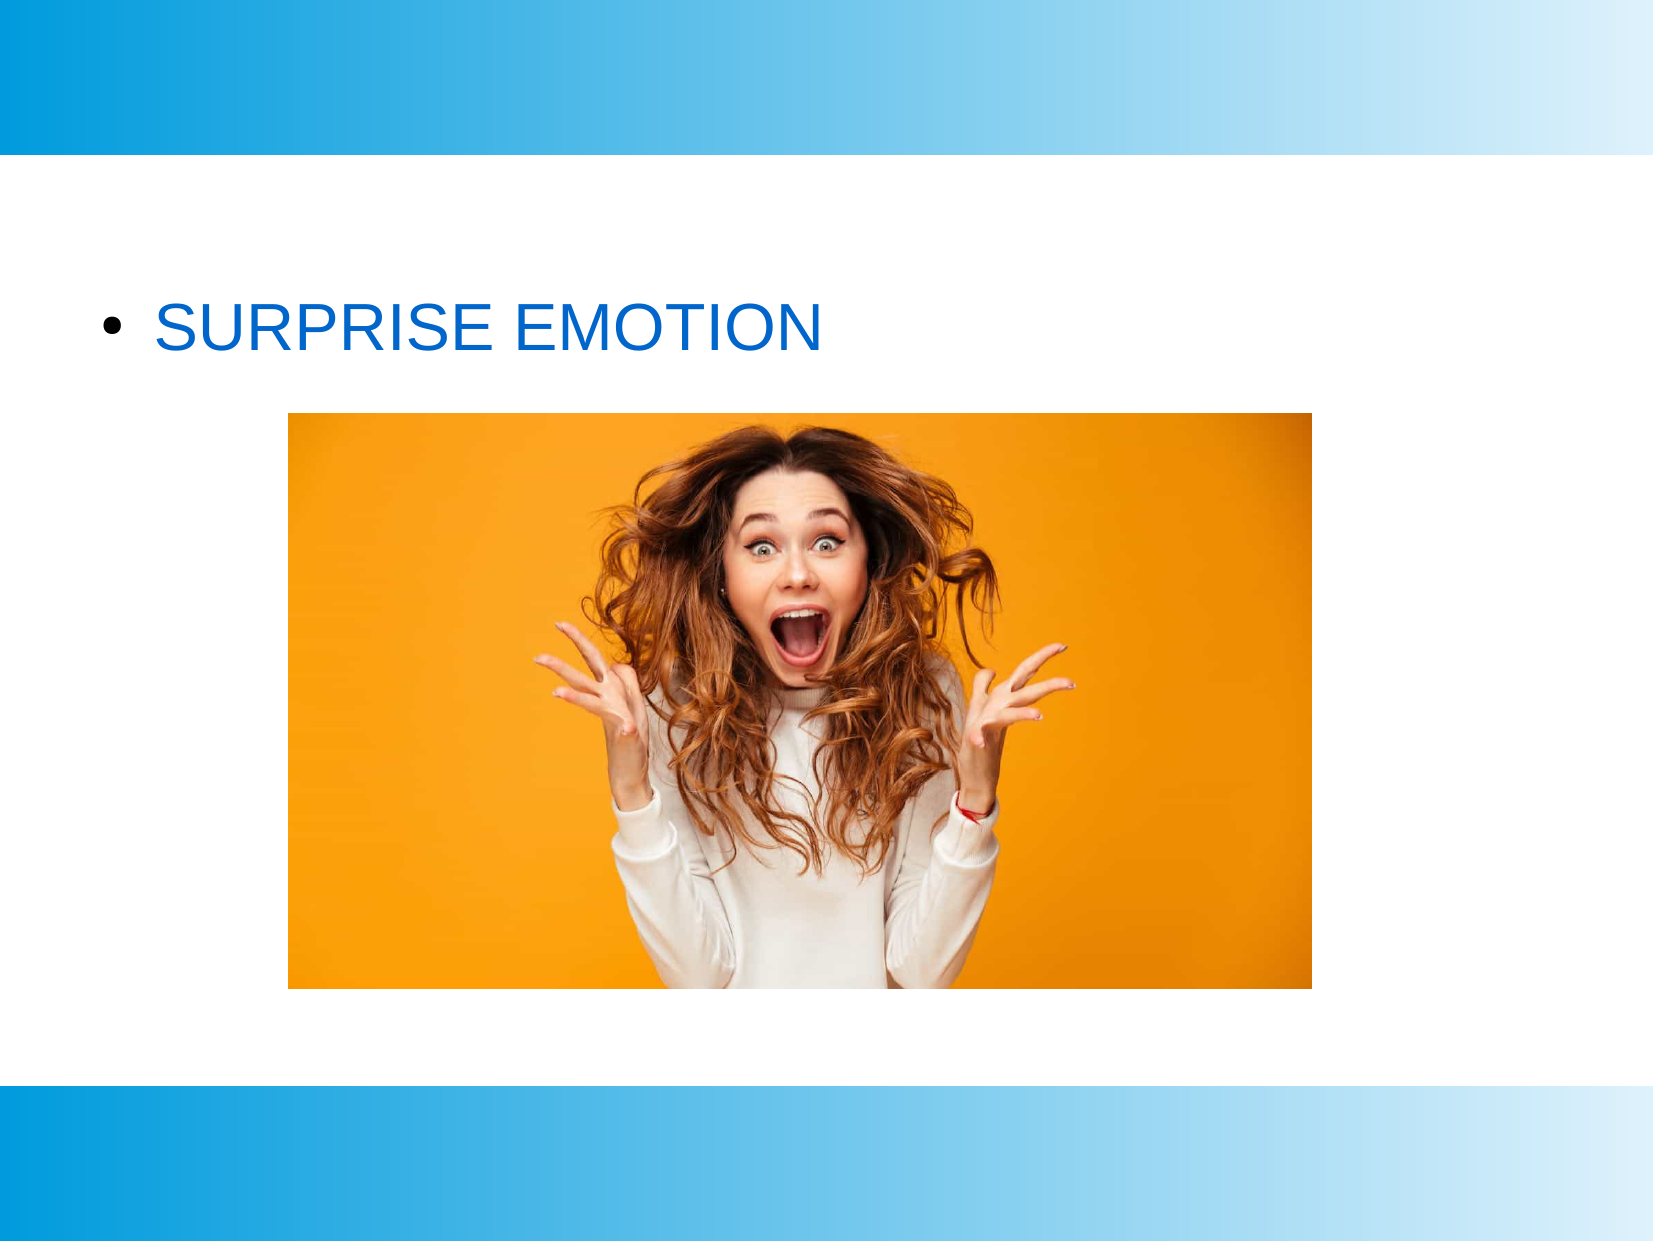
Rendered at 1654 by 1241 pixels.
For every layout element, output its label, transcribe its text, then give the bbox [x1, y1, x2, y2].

picture [288, 413, 1312, 989]
list SURPRISE EMOTION [82, 290, 1571, 1010]
